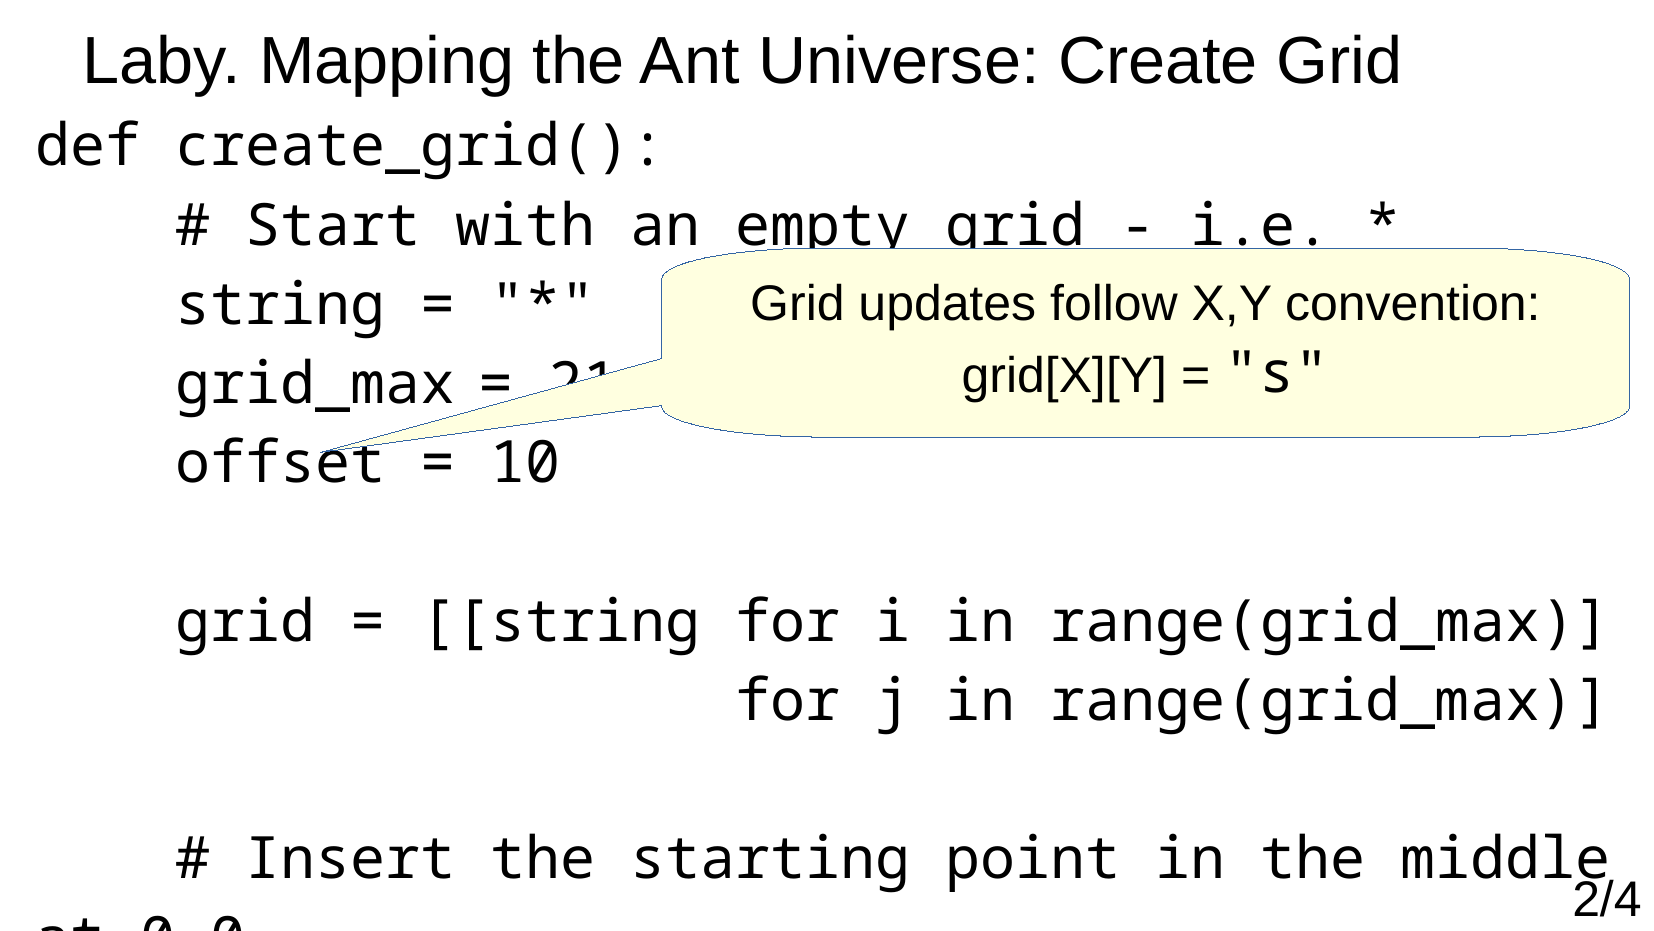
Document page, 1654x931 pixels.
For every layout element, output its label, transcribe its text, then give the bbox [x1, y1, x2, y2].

text_box Grid updates follow X,Y convention: grid[X][Y] = "s" [320, 248, 1630, 453]
title 2/4 [1523, 871, 1642, 931]
subtitle [904, 875, 950, 886]
title Laby. Mapping the Ant Universe: Create Grid [82, 22, 1571, 98]
text_box def create_grid(): # Start with an empty grid - i.e. * string = "*" grid_max = 21 offset = 10 grid = [[string for i in range(grid_max)] for j in range(grid_max)] # Insert the starting point in the middle at 0,0 grid[0 + offset][0 + offset] = "s" return grid [35, 103, 1654, 875]
subtitle [955, 875, 1523, 886]
subtitle [82, 875, 901, 886]
